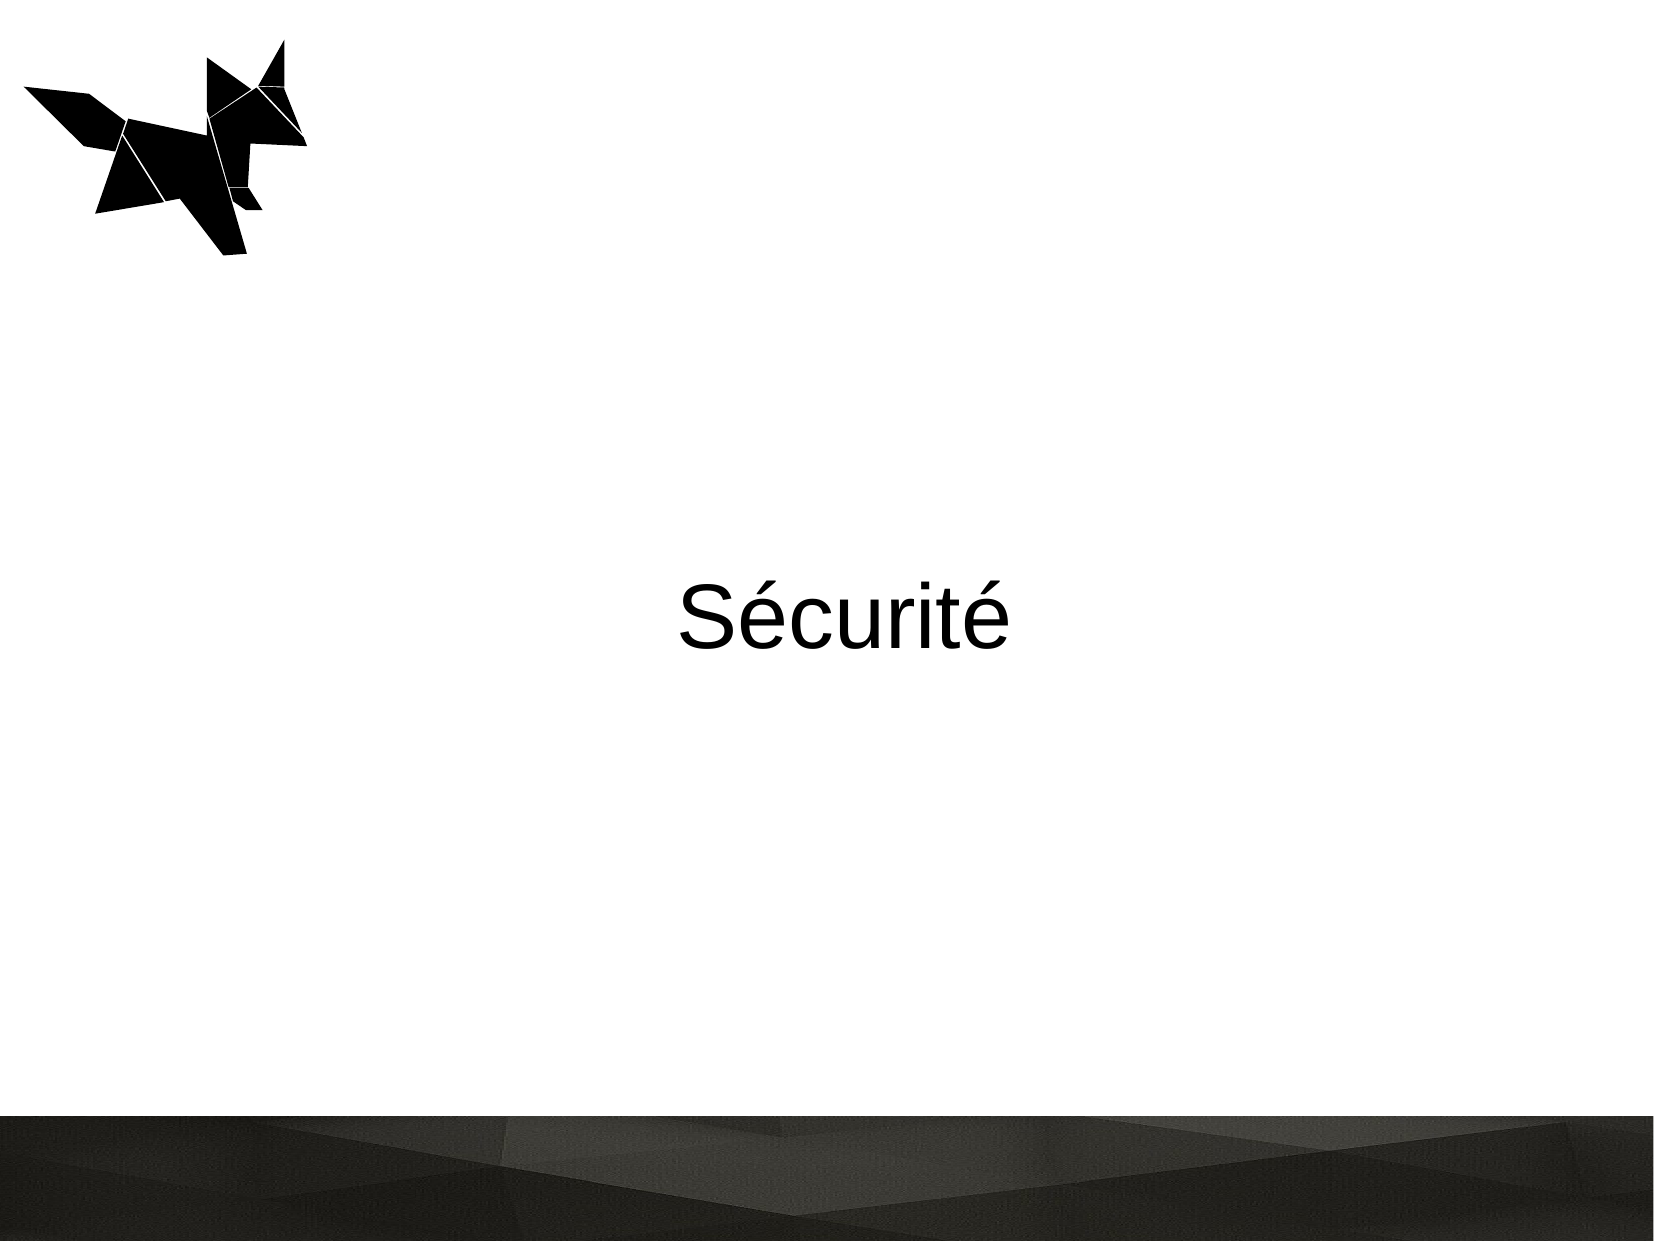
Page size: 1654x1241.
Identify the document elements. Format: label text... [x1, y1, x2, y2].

picture [0, 1116, 1654, 1241]
title Sécurité [82, 513, 1571, 721]
picture [23, 30, 308, 319]
